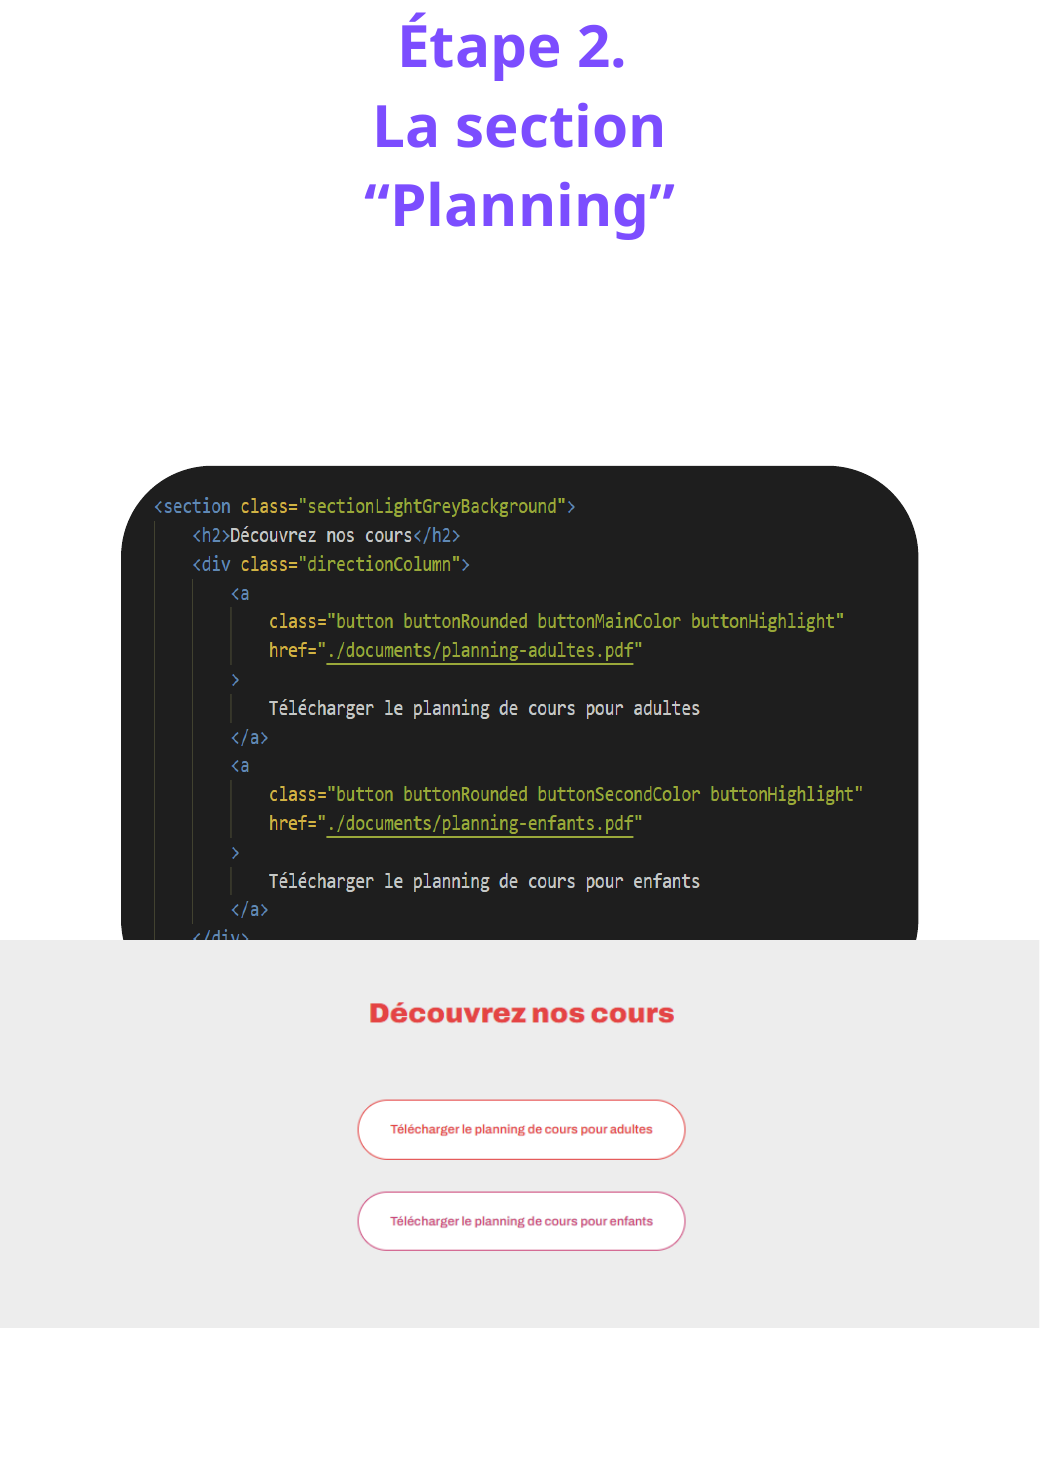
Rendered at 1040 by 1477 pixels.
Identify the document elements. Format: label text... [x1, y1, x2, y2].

text_box [121, 465, 919, 940]
picture [0, 940, 1040, 1328]
title Étape 2. La section “Planning” [342, 0, 697, 329]
